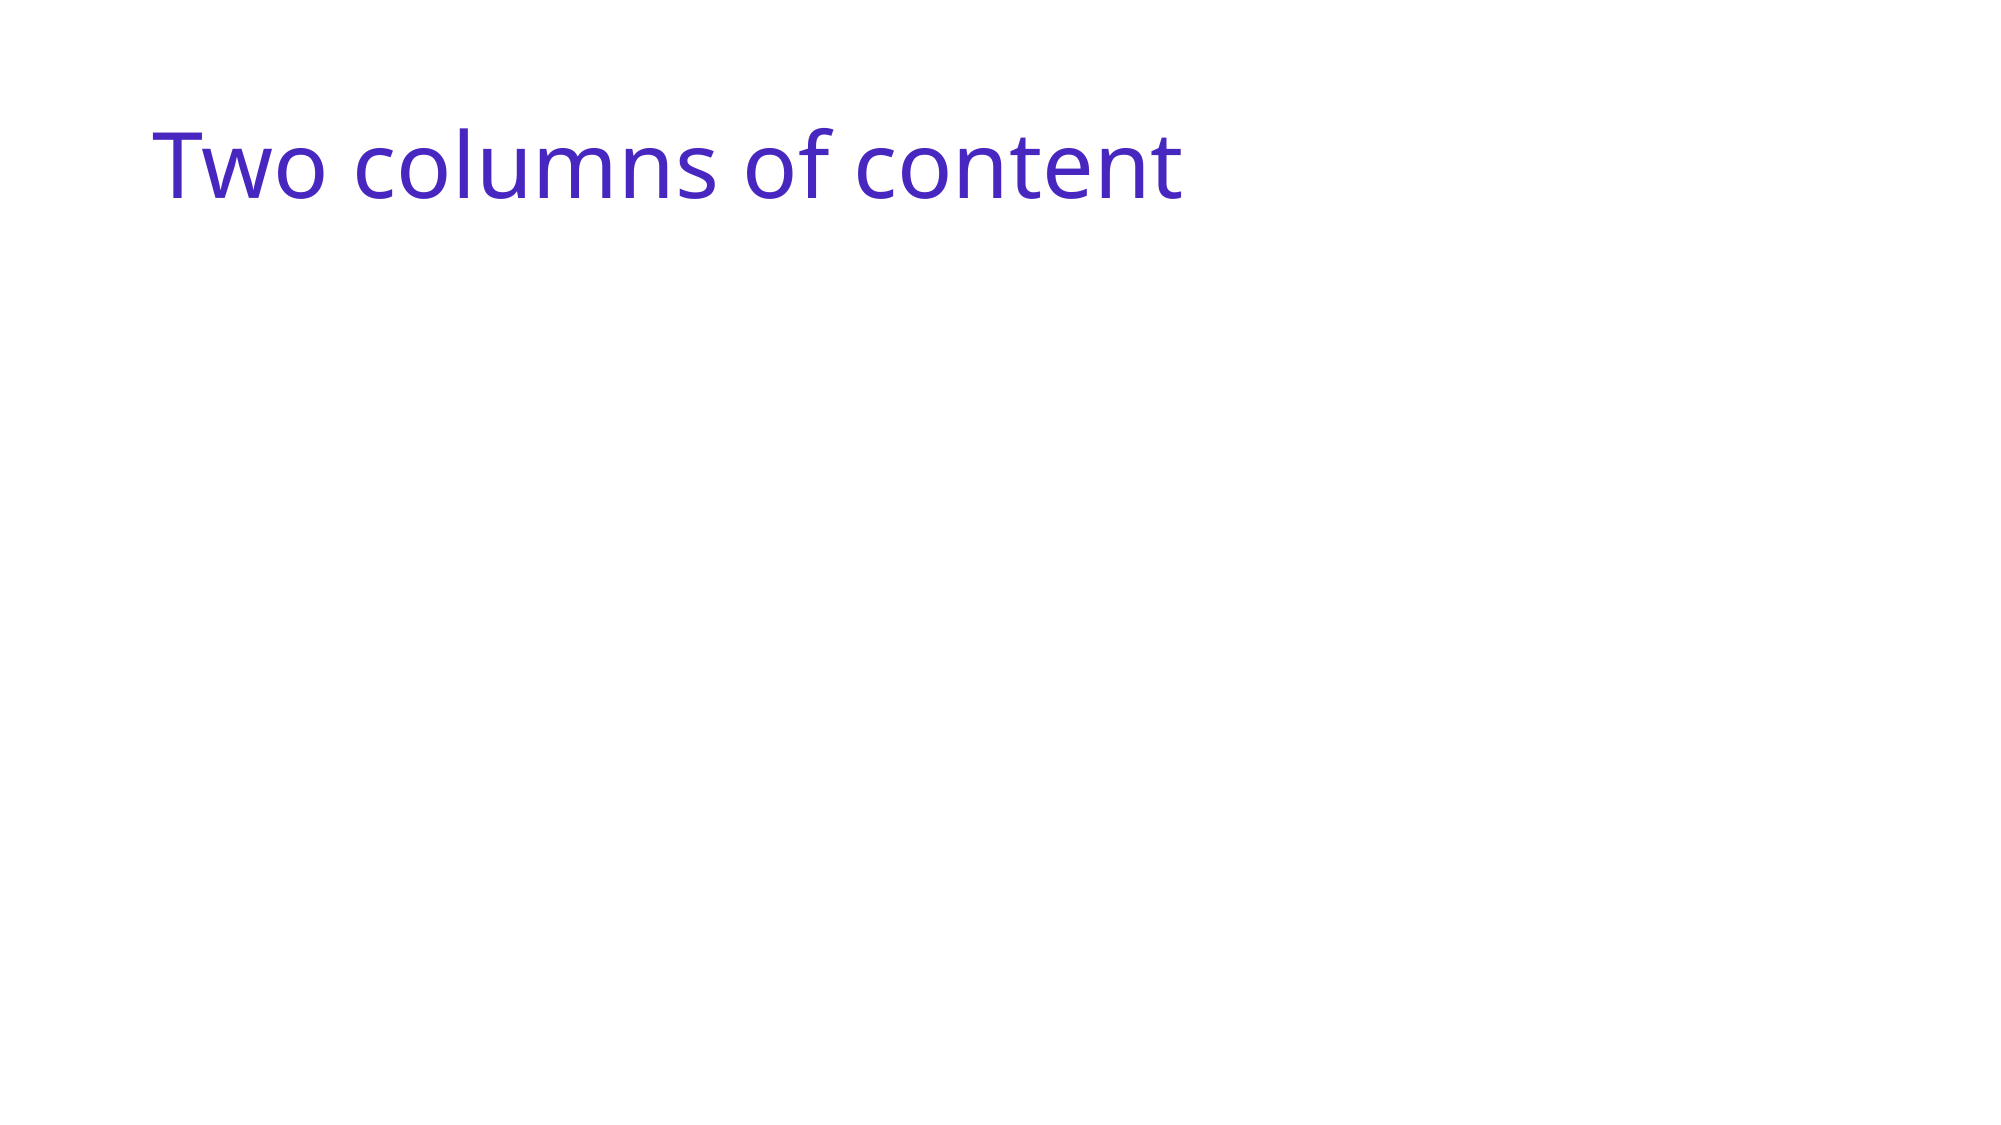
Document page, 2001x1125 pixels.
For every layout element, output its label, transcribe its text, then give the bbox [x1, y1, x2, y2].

title Two columns of content [137, 59, 1863, 278]
